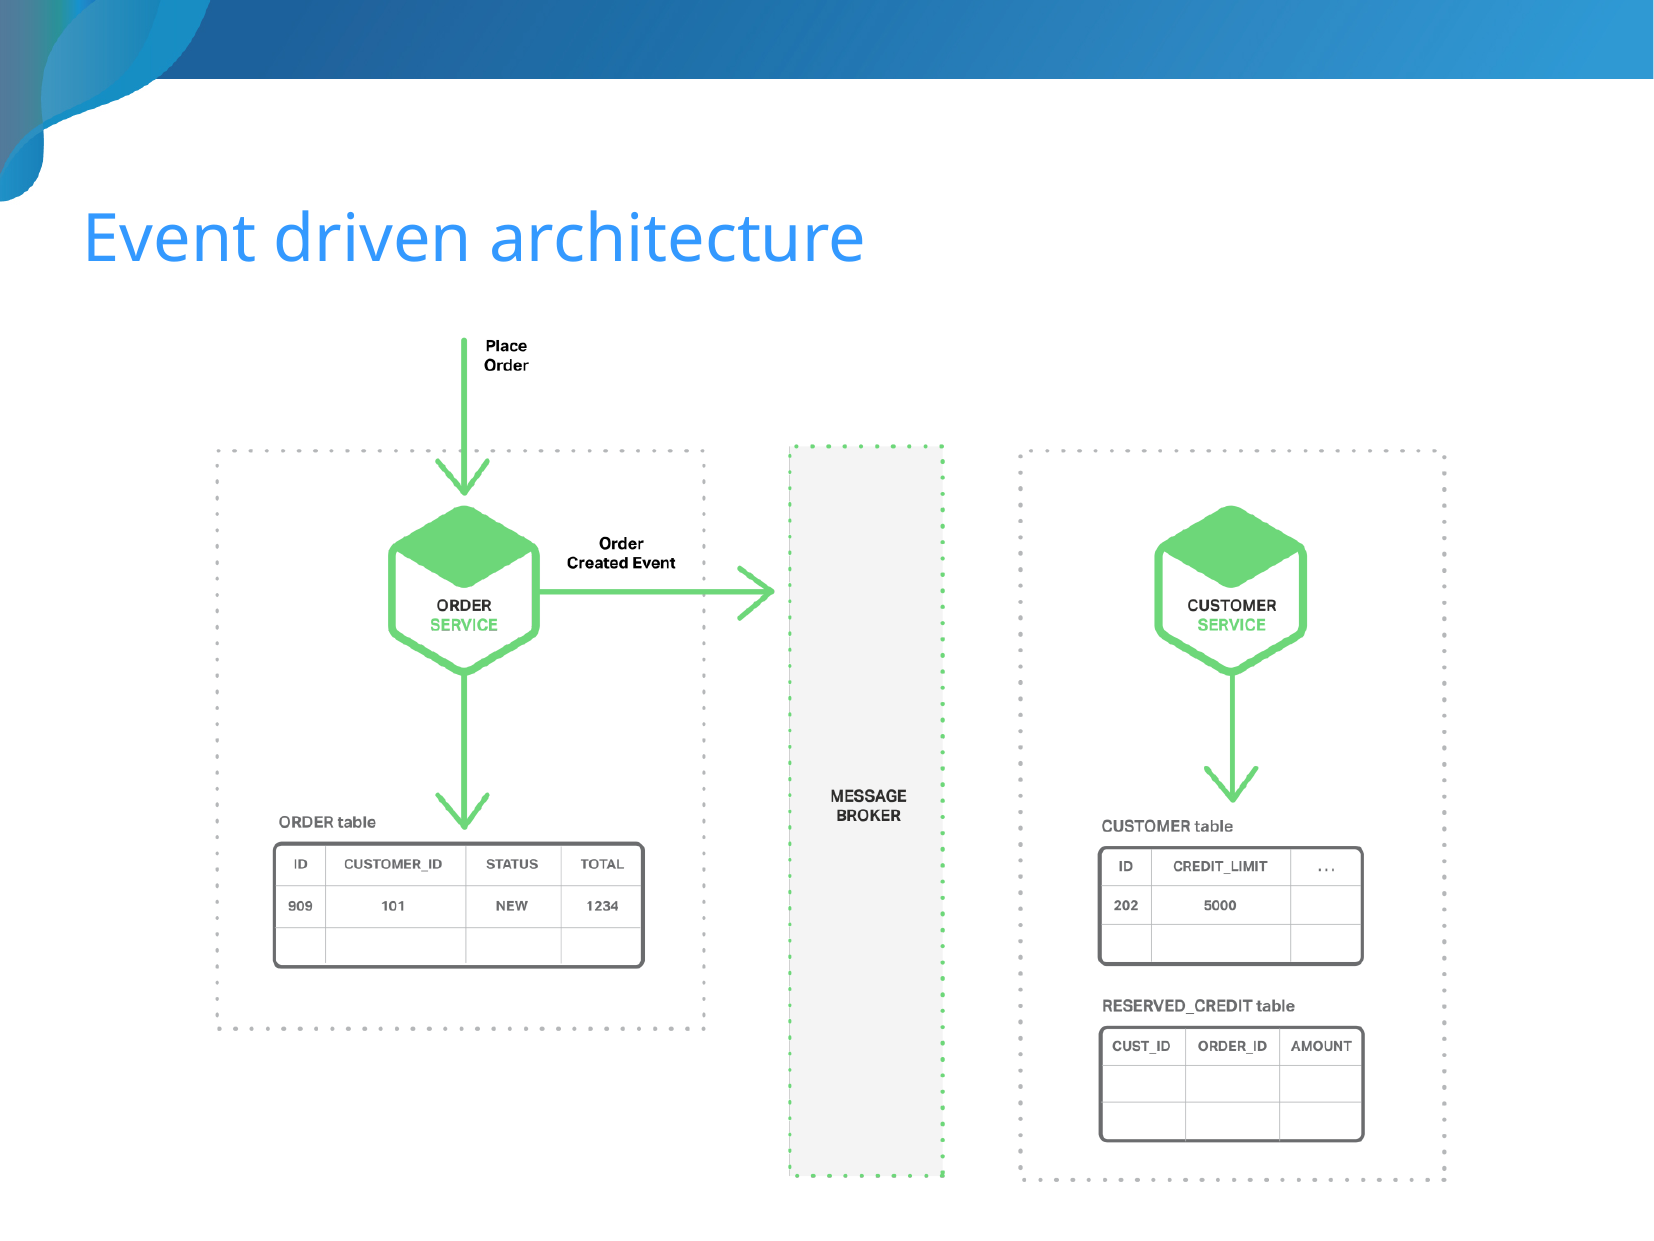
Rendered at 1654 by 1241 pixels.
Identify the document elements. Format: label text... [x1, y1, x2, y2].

picture [0, 0, 1654, 1241]
title Event driven architecture [82, 132, 1571, 340]
